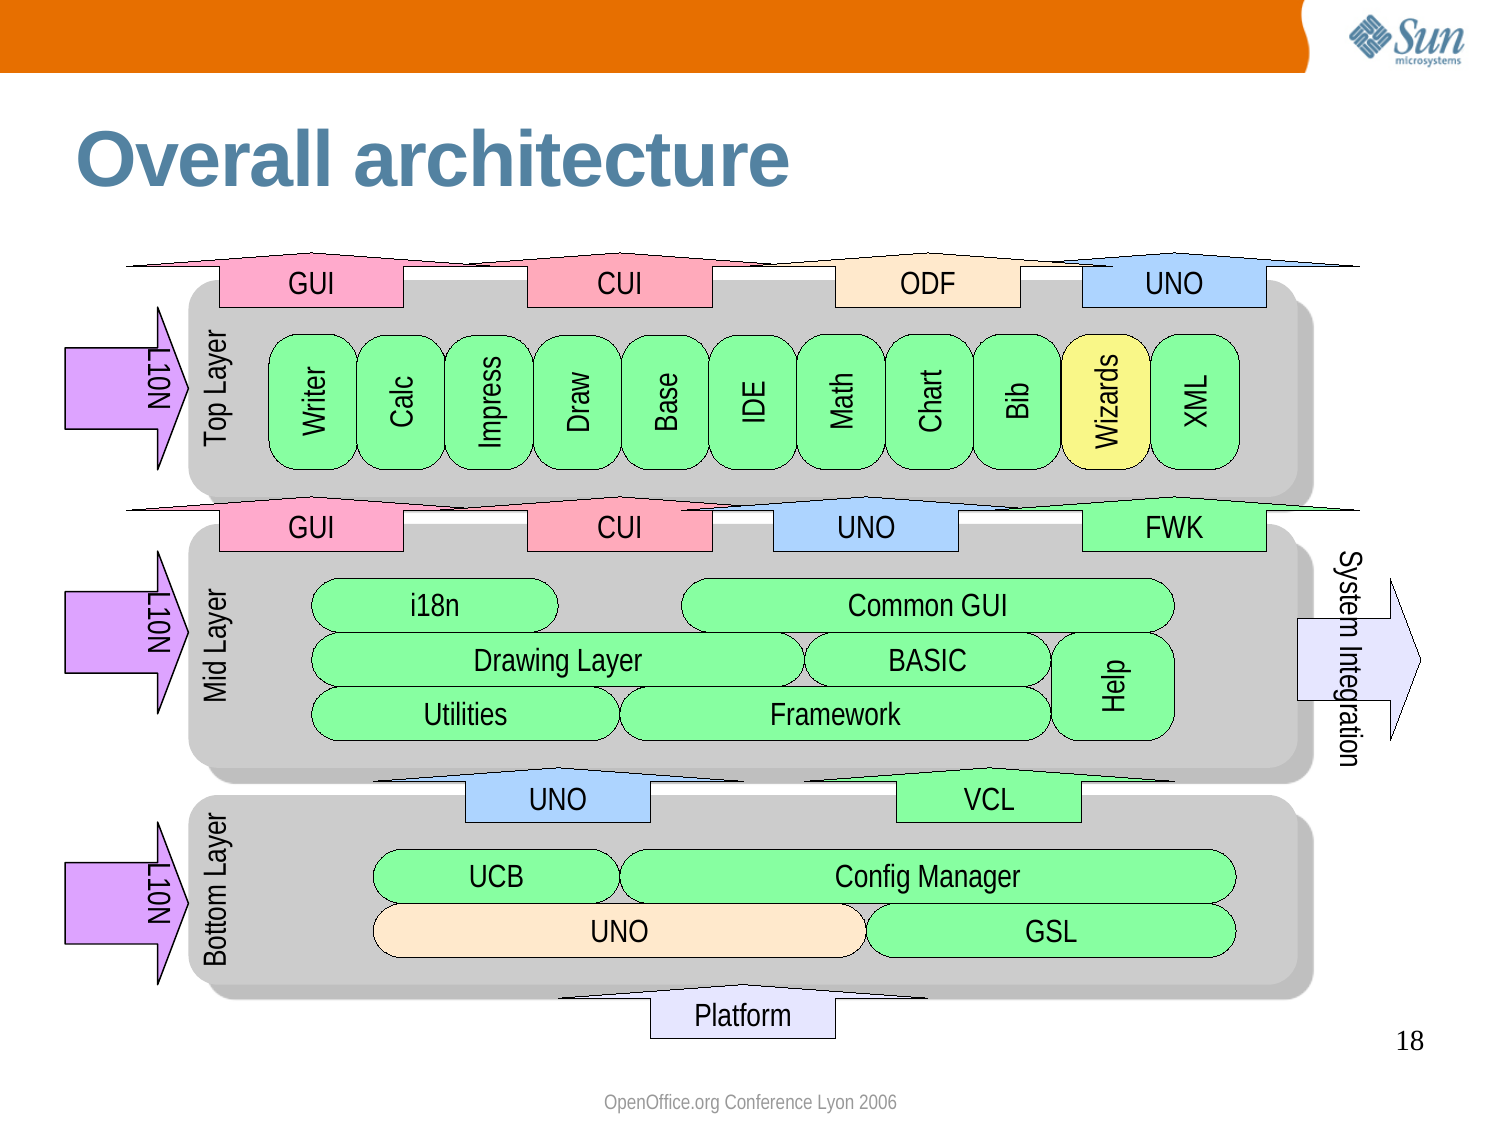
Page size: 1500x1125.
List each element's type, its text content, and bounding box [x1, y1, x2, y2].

text_box Framework [619, 686, 1051, 741]
title Overall architecture [75, 123, 1437, 227]
text_box UCB [373, 849, 620, 903]
text_box Math [796, 334, 885, 470]
text_box UNO [681, 496, 1019, 552]
text_box Draw [533, 335, 622, 470]
text_box Mid Layer [188, 523, 1298, 768]
text_box Bottom Layer [188, 795, 1298, 985]
text_box Impress [444, 335, 533, 470]
text_box GUI [126, 252, 497, 308]
text_box BASIC [805, 633, 1051, 687]
text_box Wizards [1061, 334, 1150, 470]
text_box UNO [373, 903, 866, 958]
text_box UNO [373, 767, 744, 823]
text_box FWK [989, 496, 1360, 552]
text_box Bib [973, 334, 1061, 470]
text_box CUI [434, 496, 740, 552]
text_box L10N [65, 551, 189, 714]
text_box UNO [1053, 252, 1360, 308]
text_box Help [1051, 632, 1175, 741]
text_box System Integration [1297, 578, 1421, 741]
text_box Chart [885, 334, 974, 470]
text_box Base [621, 335, 709, 470]
text_box Writer [268, 334, 357, 470]
text_box Drawing Layer [311, 632, 805, 687]
picture [0, 0, 1500, 73]
text_box VCL [804, 767, 1175, 823]
text_box Top Layer [188, 280, 1298, 497]
text_box Platform [558, 984, 928, 1039]
text_box XML [1150, 334, 1240, 470]
text_box L10N [65, 822, 189, 985]
text_box ODF [742, 252, 1113, 308]
text_box Calc [356, 335, 445, 470]
text_box L10N [65, 307, 189, 470]
text_box i18n [311, 578, 559, 632]
text_box IDE [708, 335, 797, 470]
text_box CUI [468, 252, 772, 308]
text_box Utilities [311, 687, 620, 741]
text_box GSL [866, 903, 1237, 958]
text_box GUI [126, 496, 465, 552]
text_box Common GUI [681, 578, 1175, 633]
text_box Config Manager [619, 849, 1237, 904]
